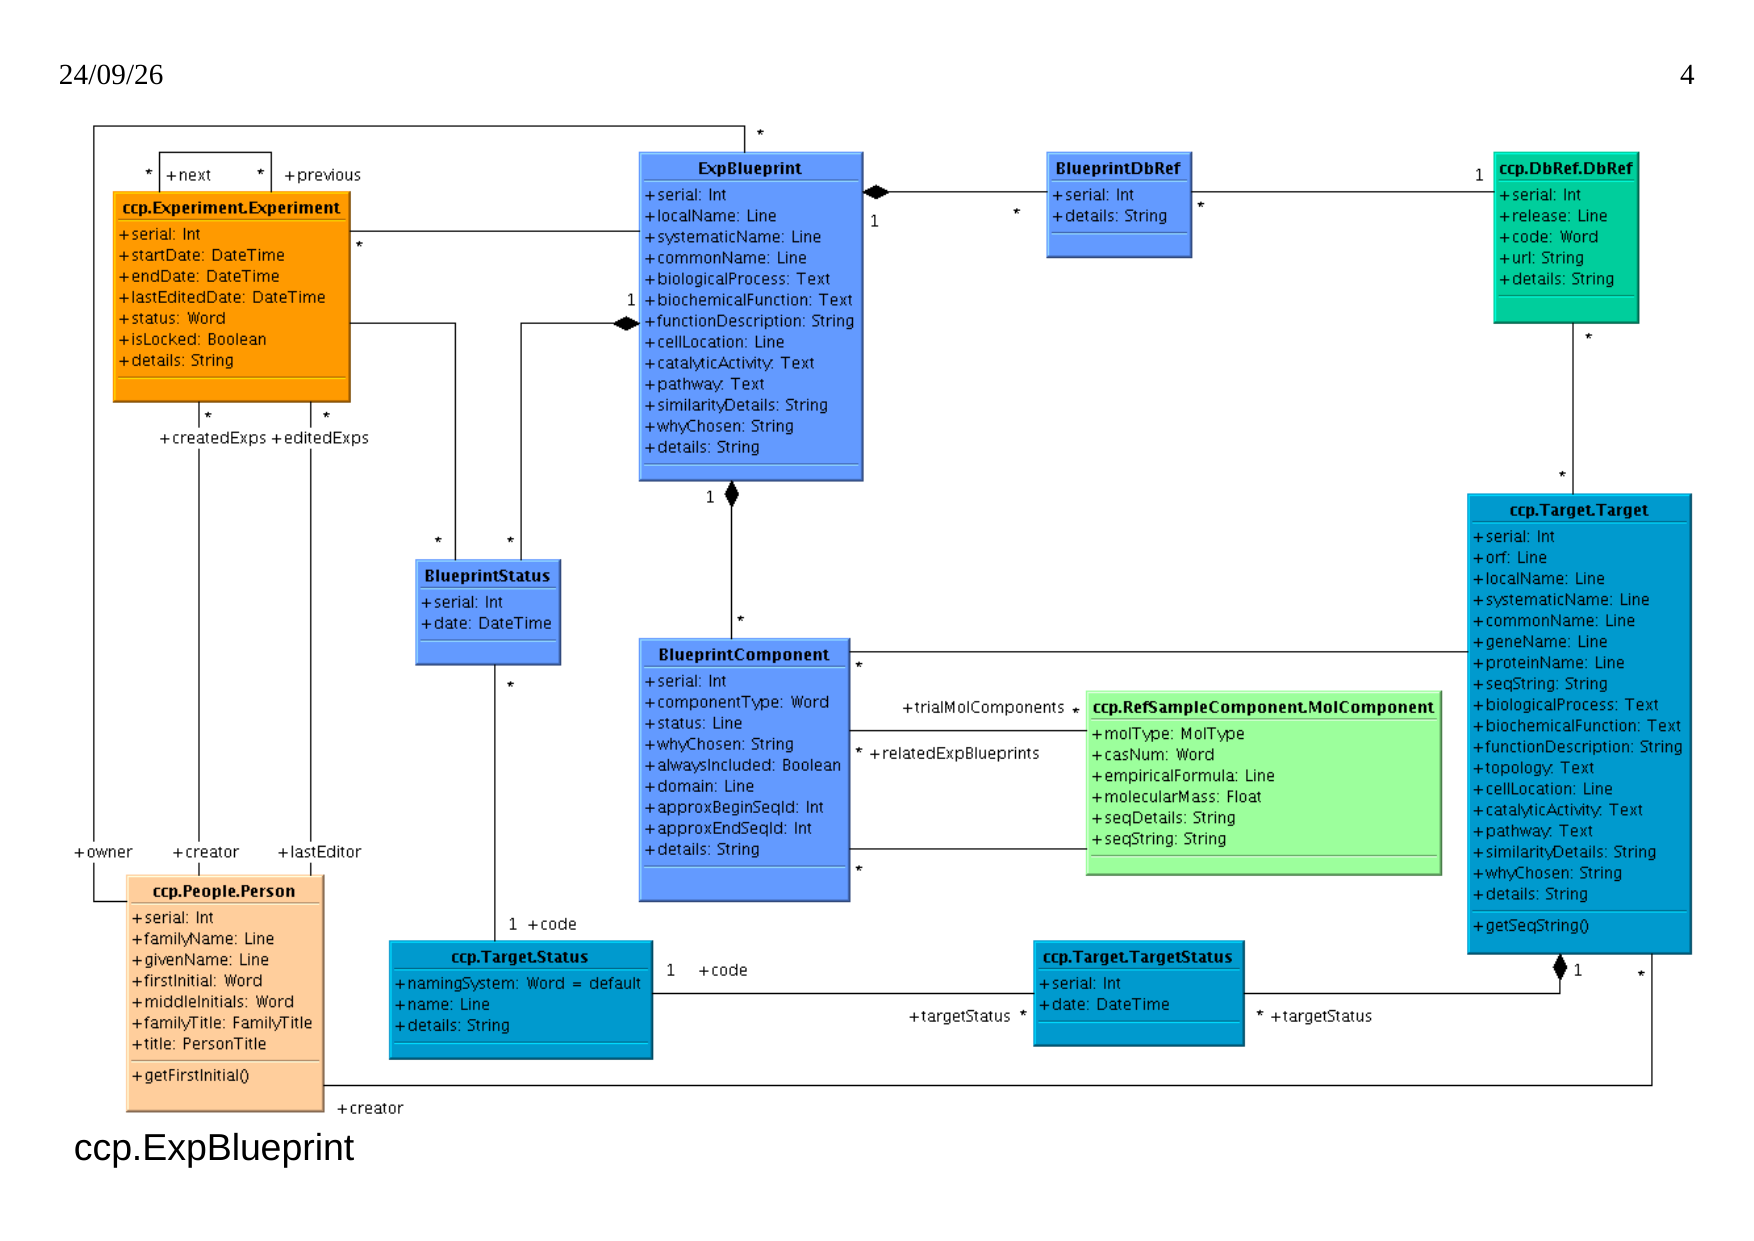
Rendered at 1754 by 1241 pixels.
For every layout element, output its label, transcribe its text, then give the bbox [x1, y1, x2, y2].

picture [67, 119, 1704, 1131]
text_box ccp.ExpBlueprint [59, 1119, 319, 1182]
